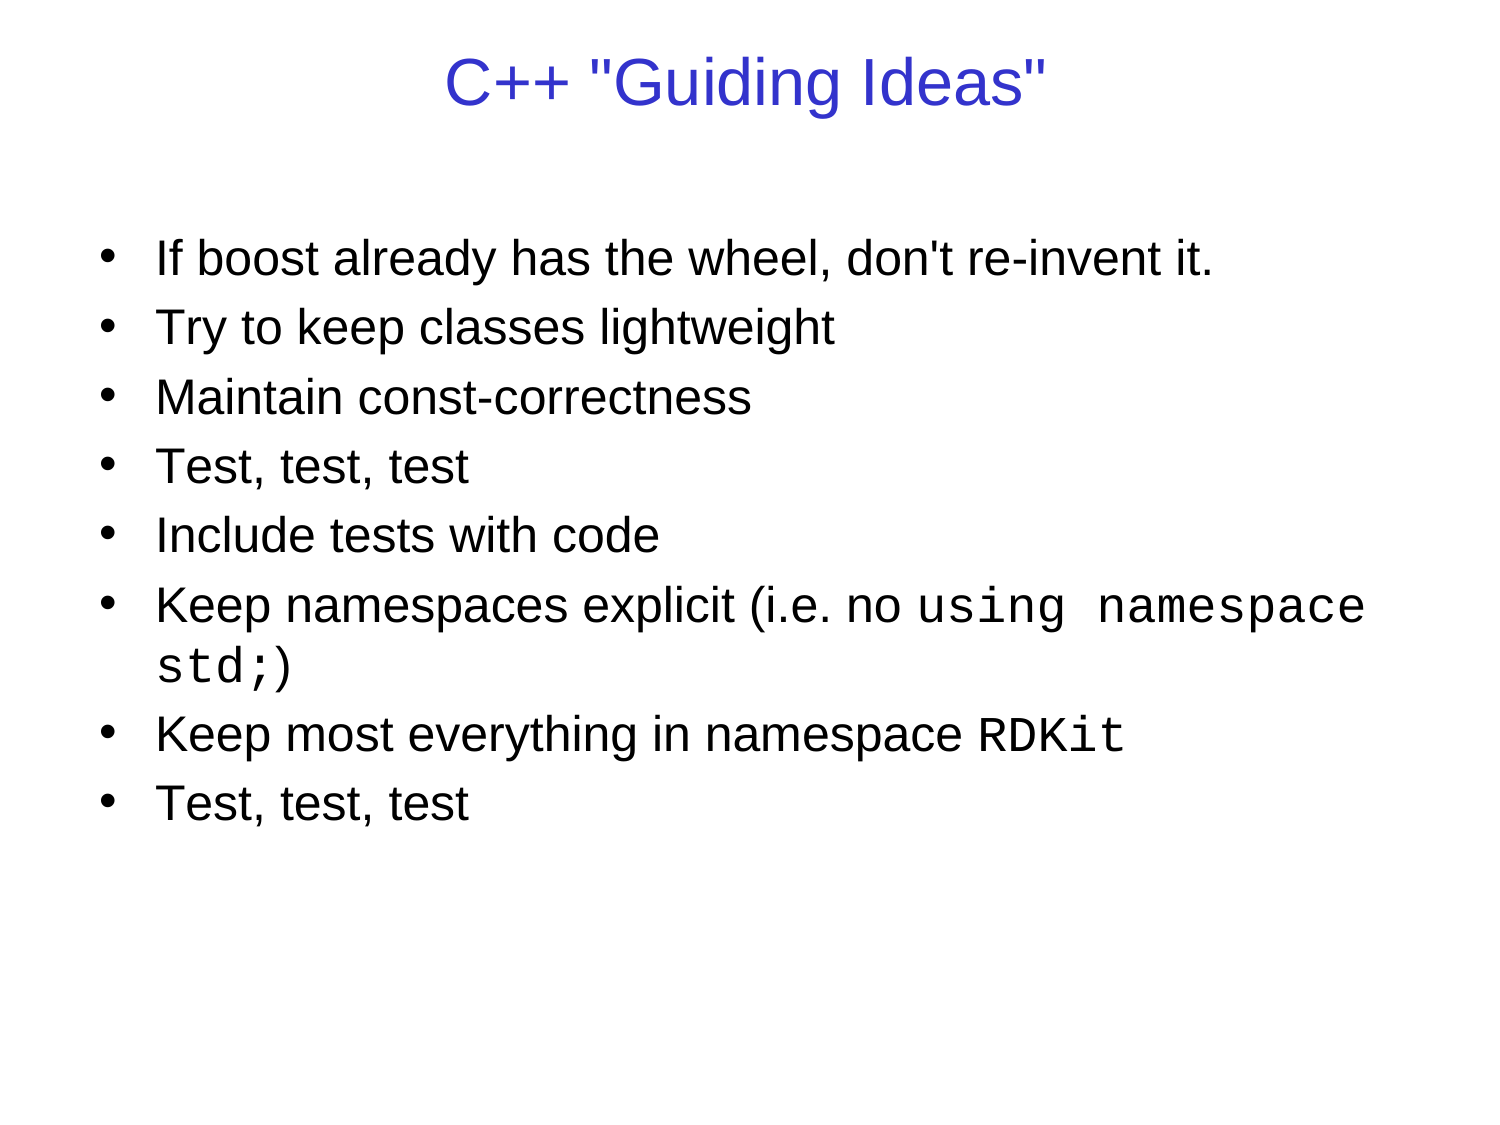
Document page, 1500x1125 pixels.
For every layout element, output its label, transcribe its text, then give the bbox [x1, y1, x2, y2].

list If boost already has the wheel, don't re-invent it. Try to keep classes lightweight Maintain const-correctness Test, test, test Include tests with code Keep namespaces explicit (i.e. no using namespace std;) Keep most everything in namespace RDKit Test, test, test [84, 217, 1427, 1065]
title C++ "Guiding Ideas" [77, 14, 1416, 144]
